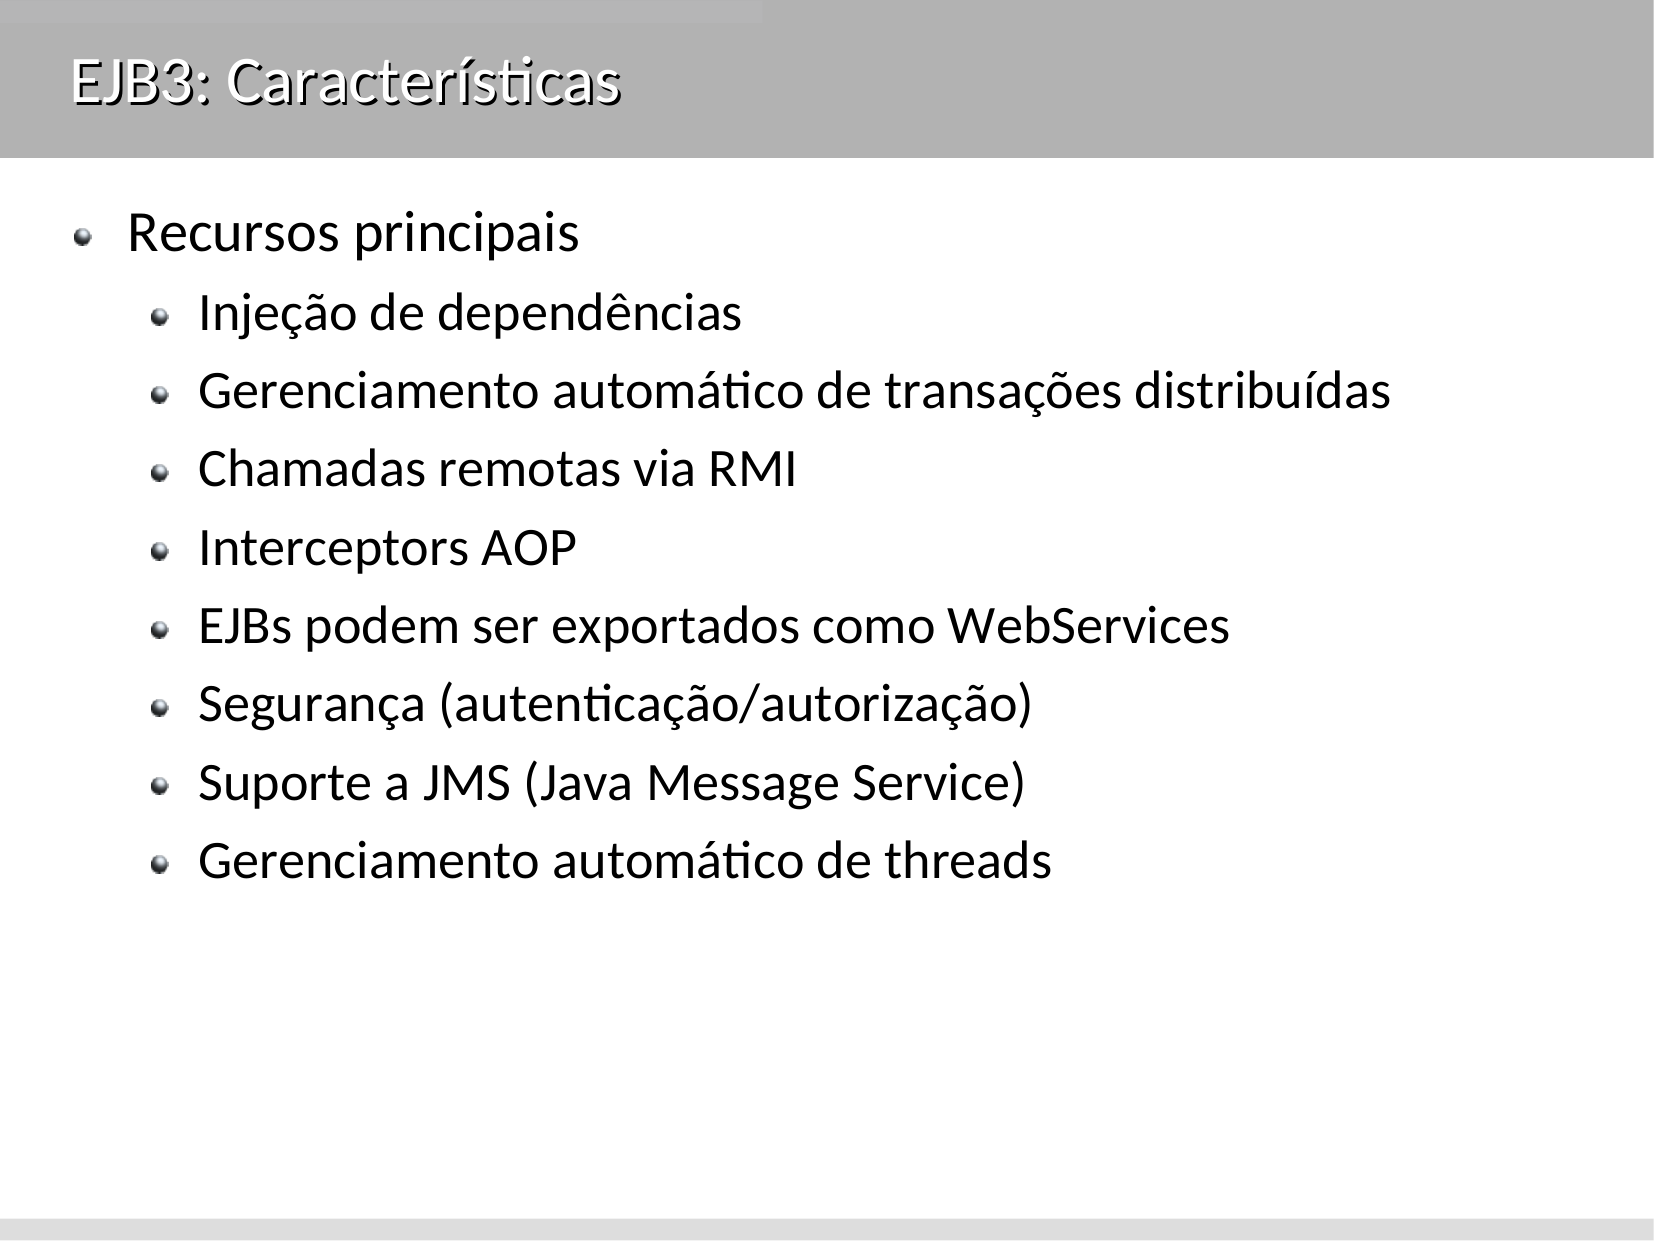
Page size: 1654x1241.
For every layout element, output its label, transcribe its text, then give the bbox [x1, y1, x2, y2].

list Recursos principais Injeção de dependências Gerenciamento automático de transações distribuídas Chamadas remotas via RMI Interceptors AOP EJBs podem ser exportados como WebServices Segurança (autenticação/autorização) Suporte a JMS (Java Message Service) Gerenciamento automático de threads [56, 207, 1595, 1128]
title EJB3: Características [70, 11, 1536, 160]
